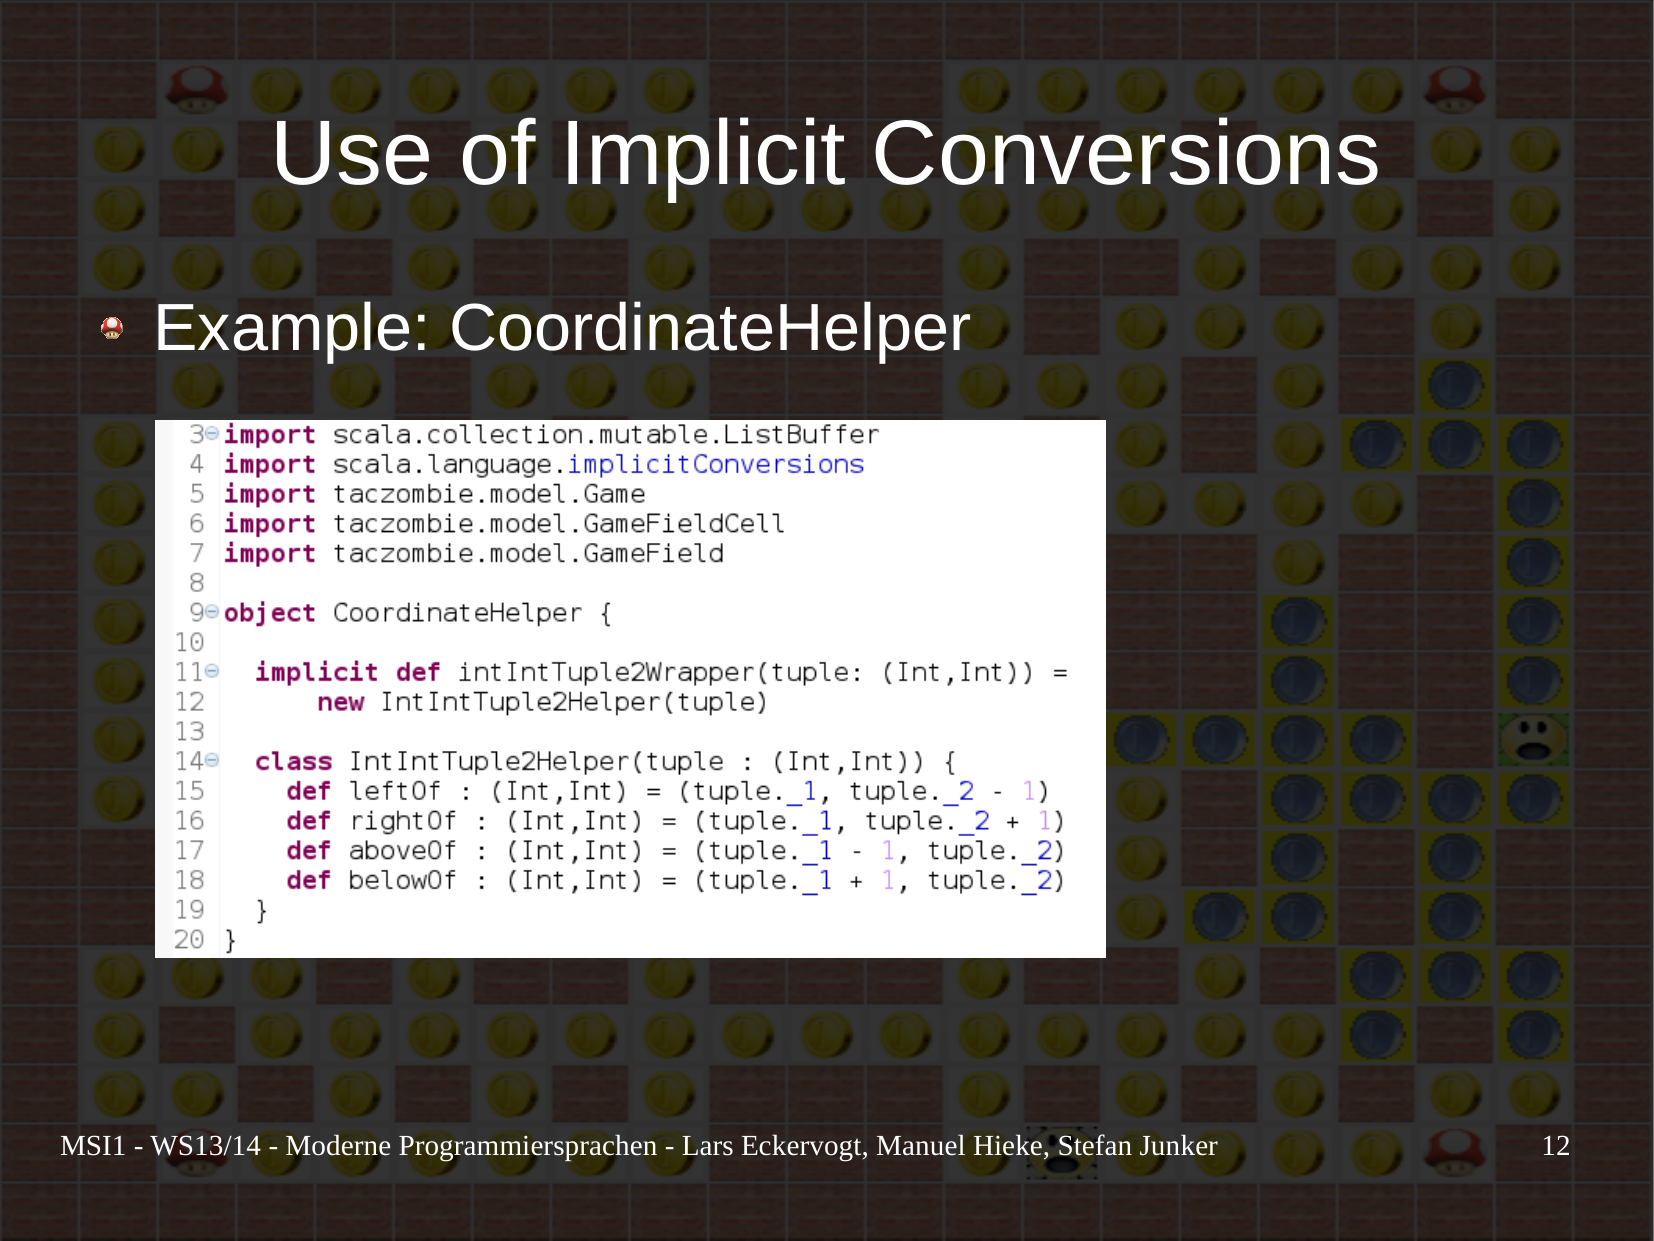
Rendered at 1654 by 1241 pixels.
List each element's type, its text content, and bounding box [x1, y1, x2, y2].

list Example: CoordinateHelper [82, 290, 1571, 1010]
picture [0, 0, 1654, 1241]
title Use of Implicit Conversions [82, 49, 1571, 257]
